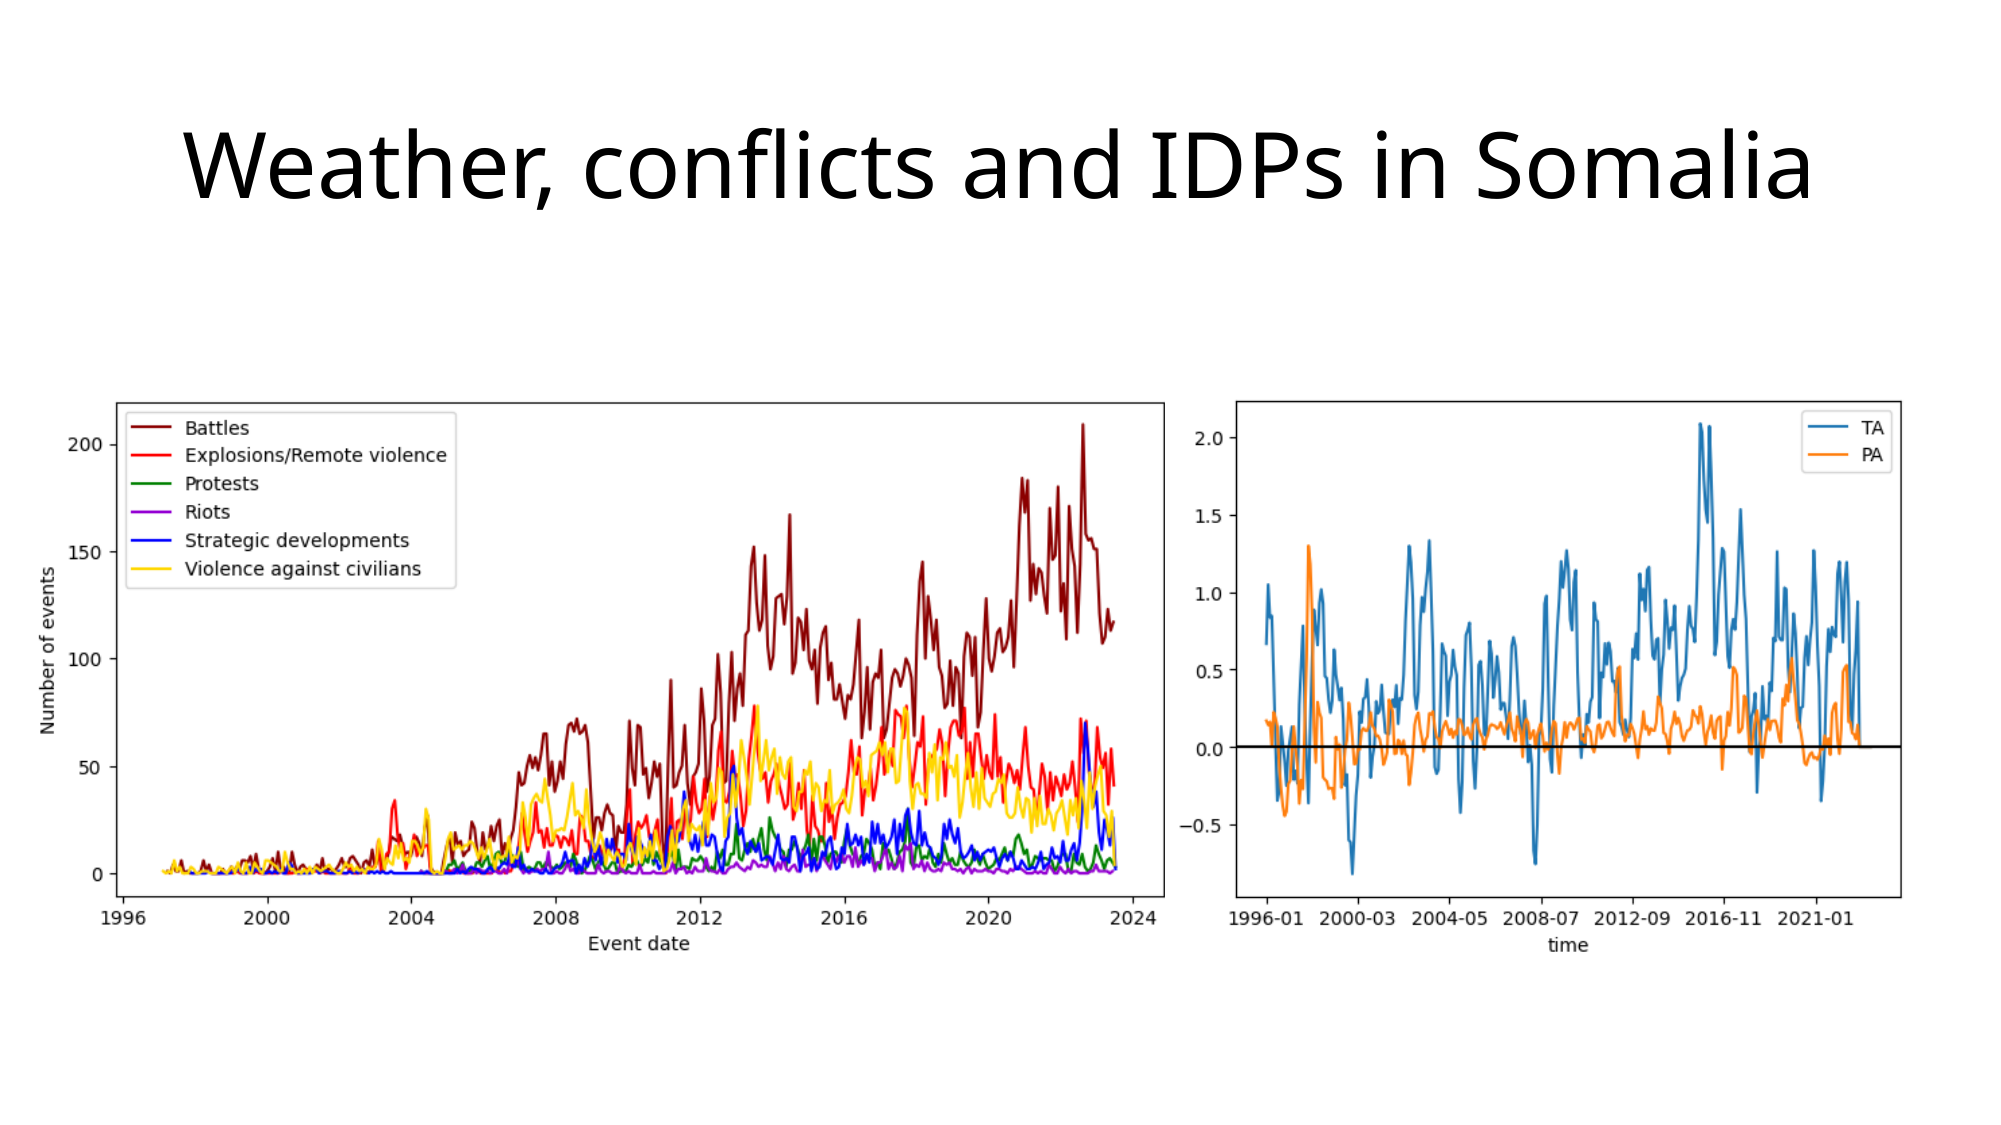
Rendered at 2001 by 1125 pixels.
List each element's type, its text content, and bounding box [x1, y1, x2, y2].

picture [27, 389, 1914, 968]
title Weather, conflicts and IDPs in Somalia [137, 59, 1863, 278]
